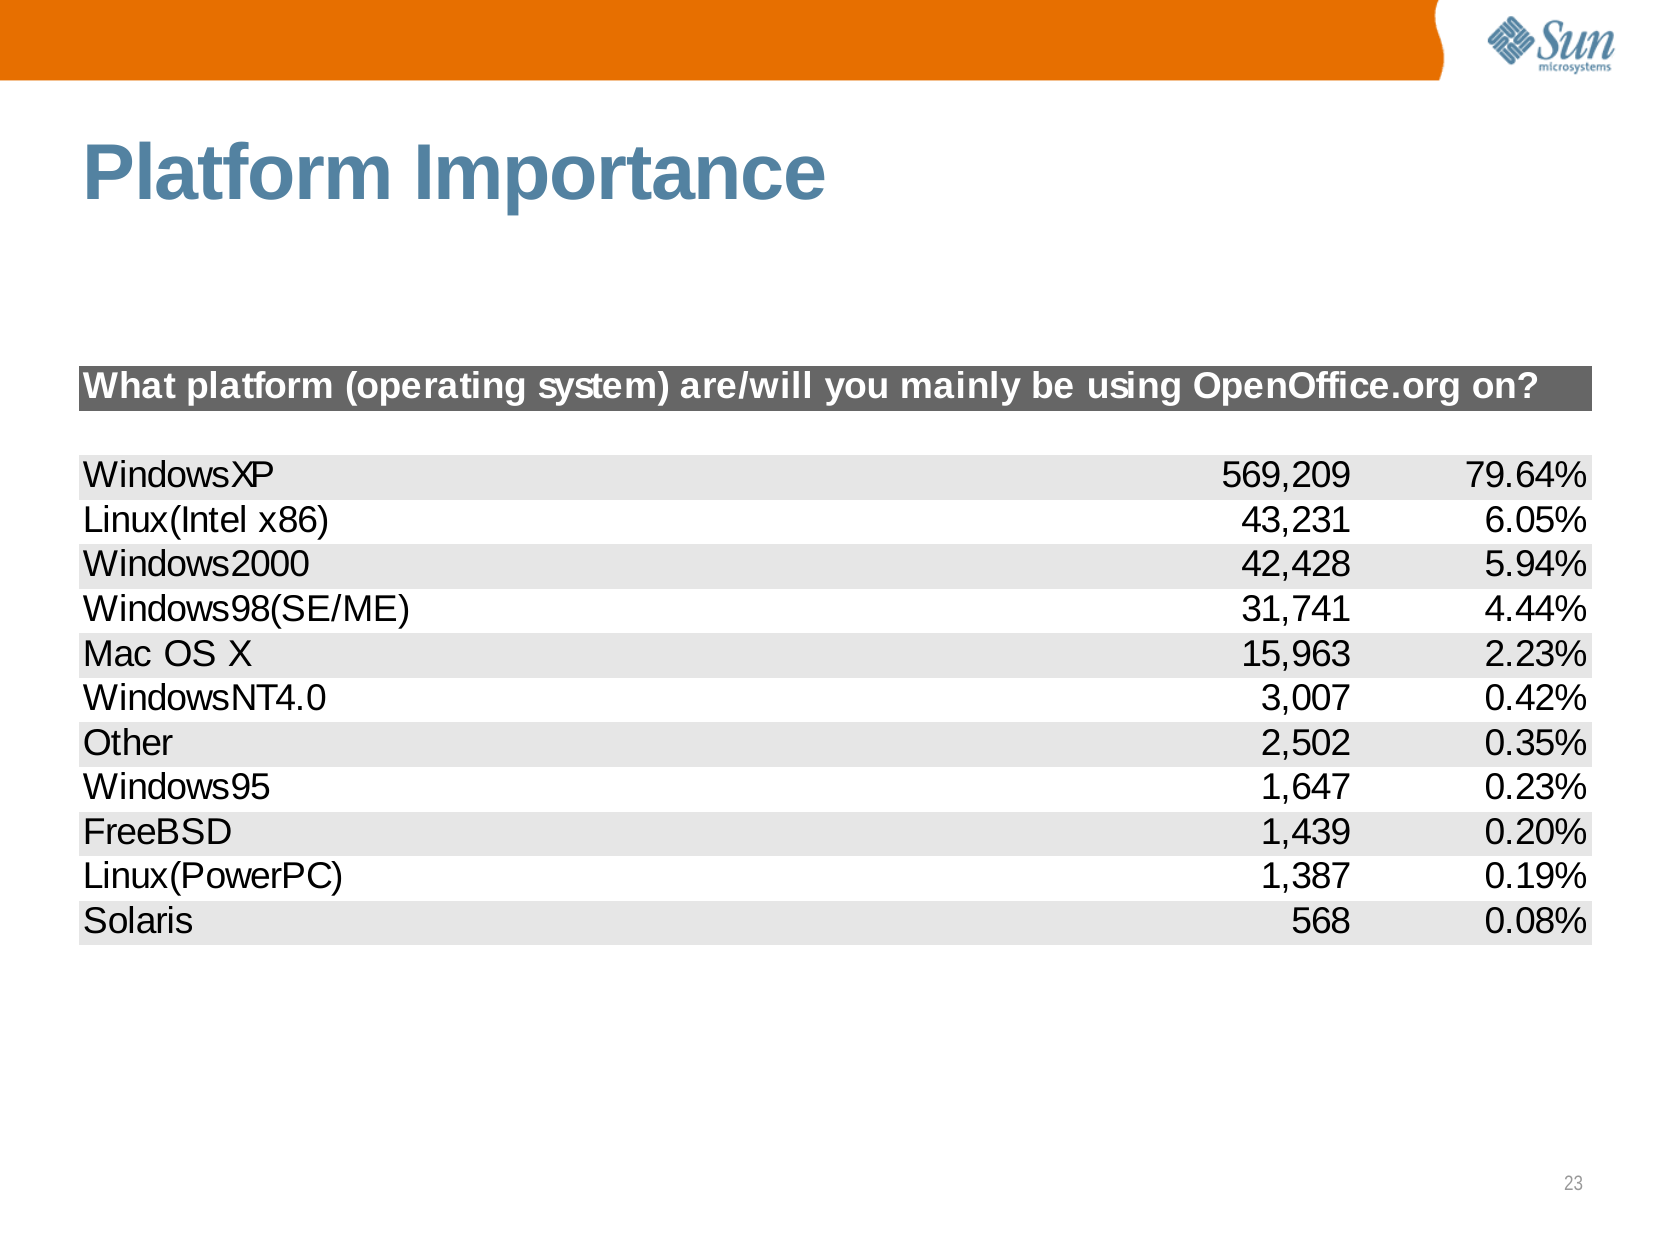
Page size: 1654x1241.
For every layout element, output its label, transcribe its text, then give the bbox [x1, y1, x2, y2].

title Platform Importance [82, 135, 1585, 251]
picture [0, 0, 1654, 83]
chart [79, 365, 1596, 950]
